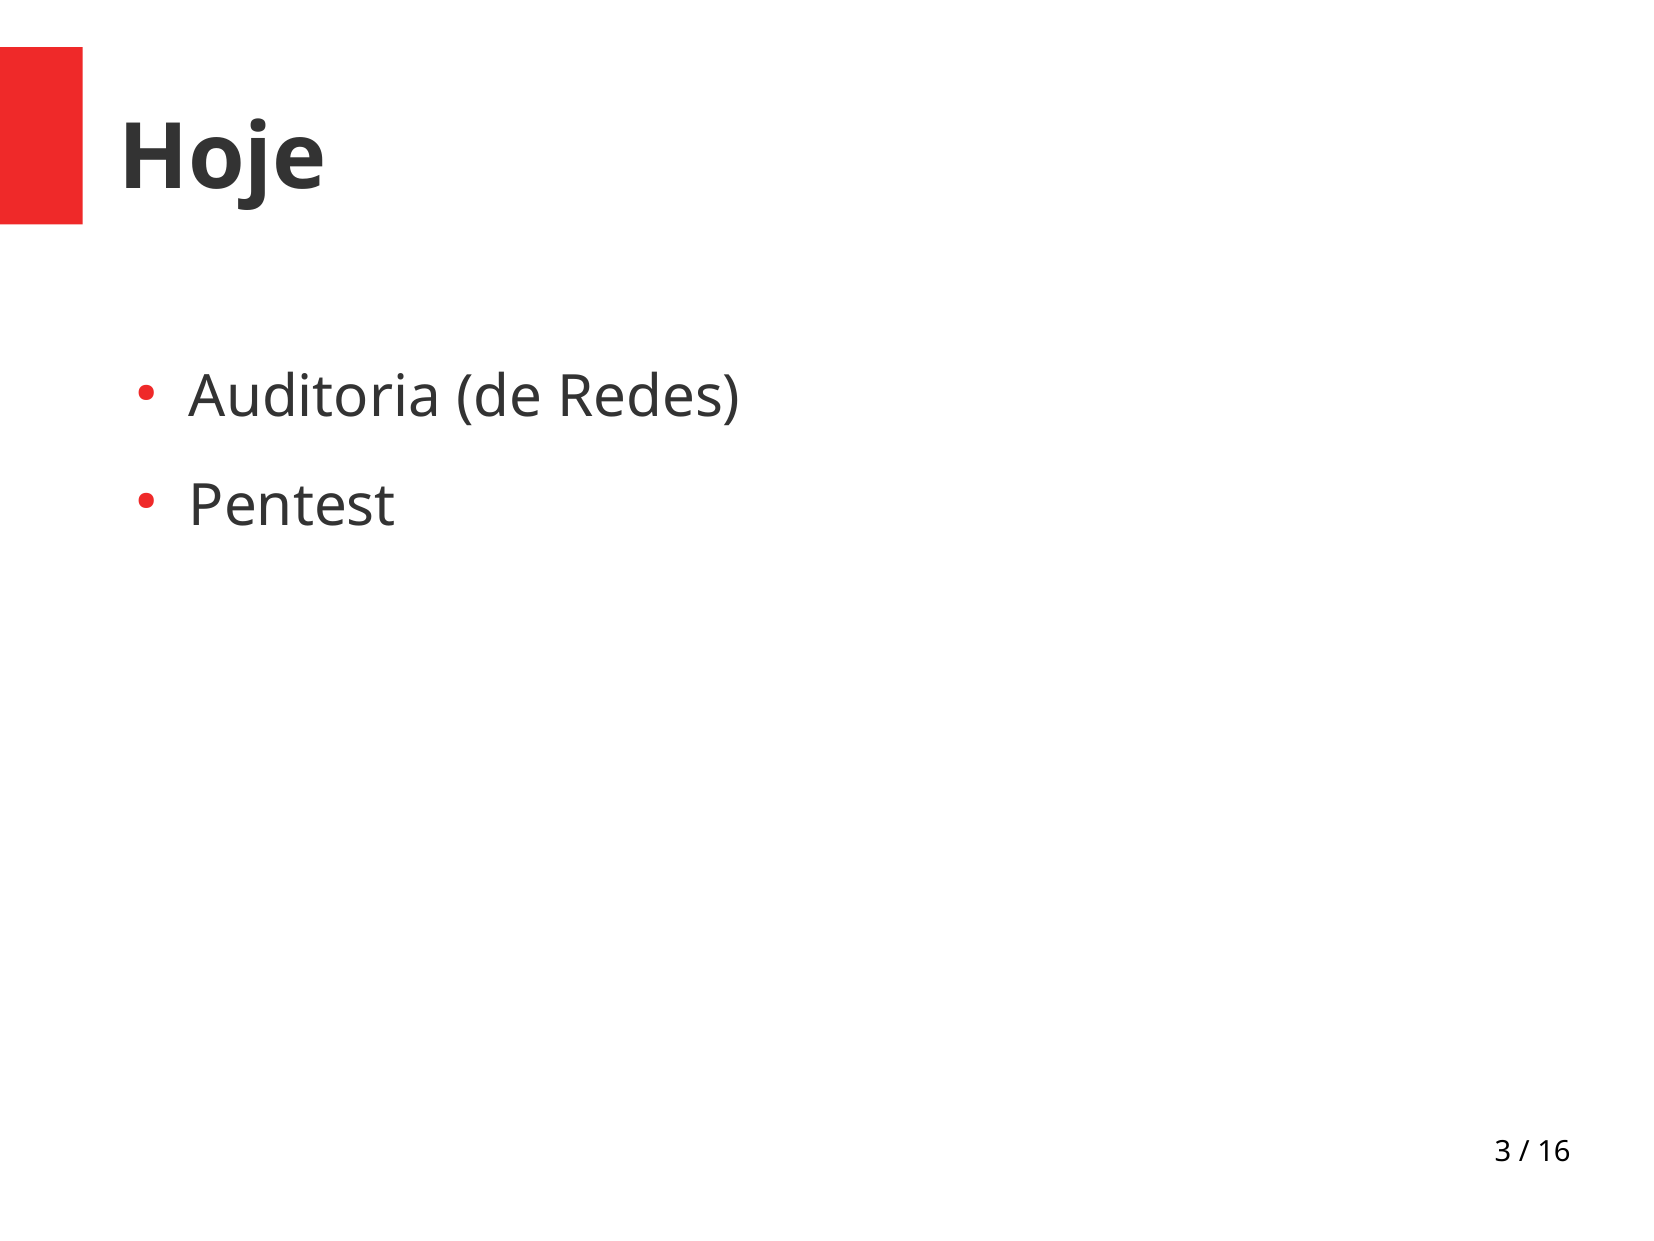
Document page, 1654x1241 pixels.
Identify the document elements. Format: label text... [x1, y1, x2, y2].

list Auditoria (de Redes) Pentest [118, 354, 1536, 1074]
title Hoje [118, 49, 1571, 257]
